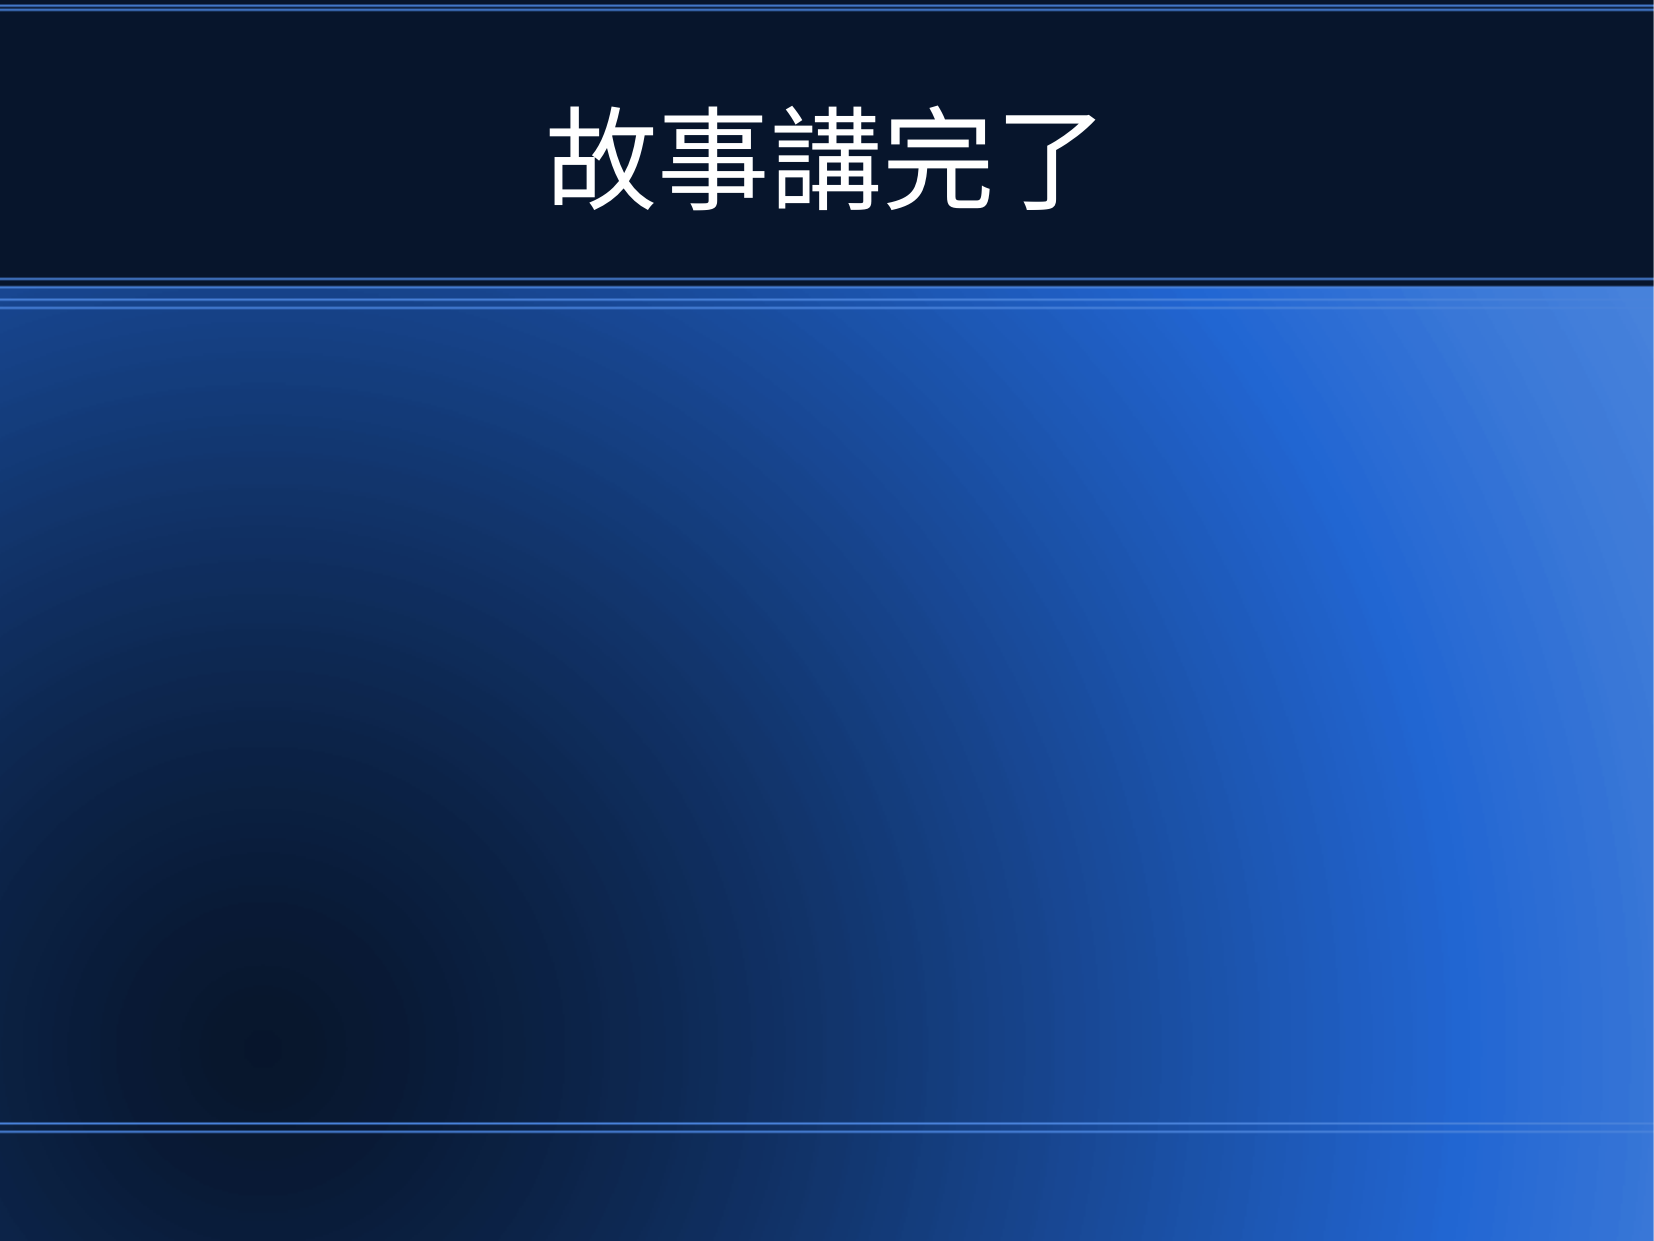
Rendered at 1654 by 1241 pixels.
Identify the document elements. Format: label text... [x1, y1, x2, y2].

title 故事講完了 [82, 49, 1571, 257]
picture [0, 0, 1654, 1241]
